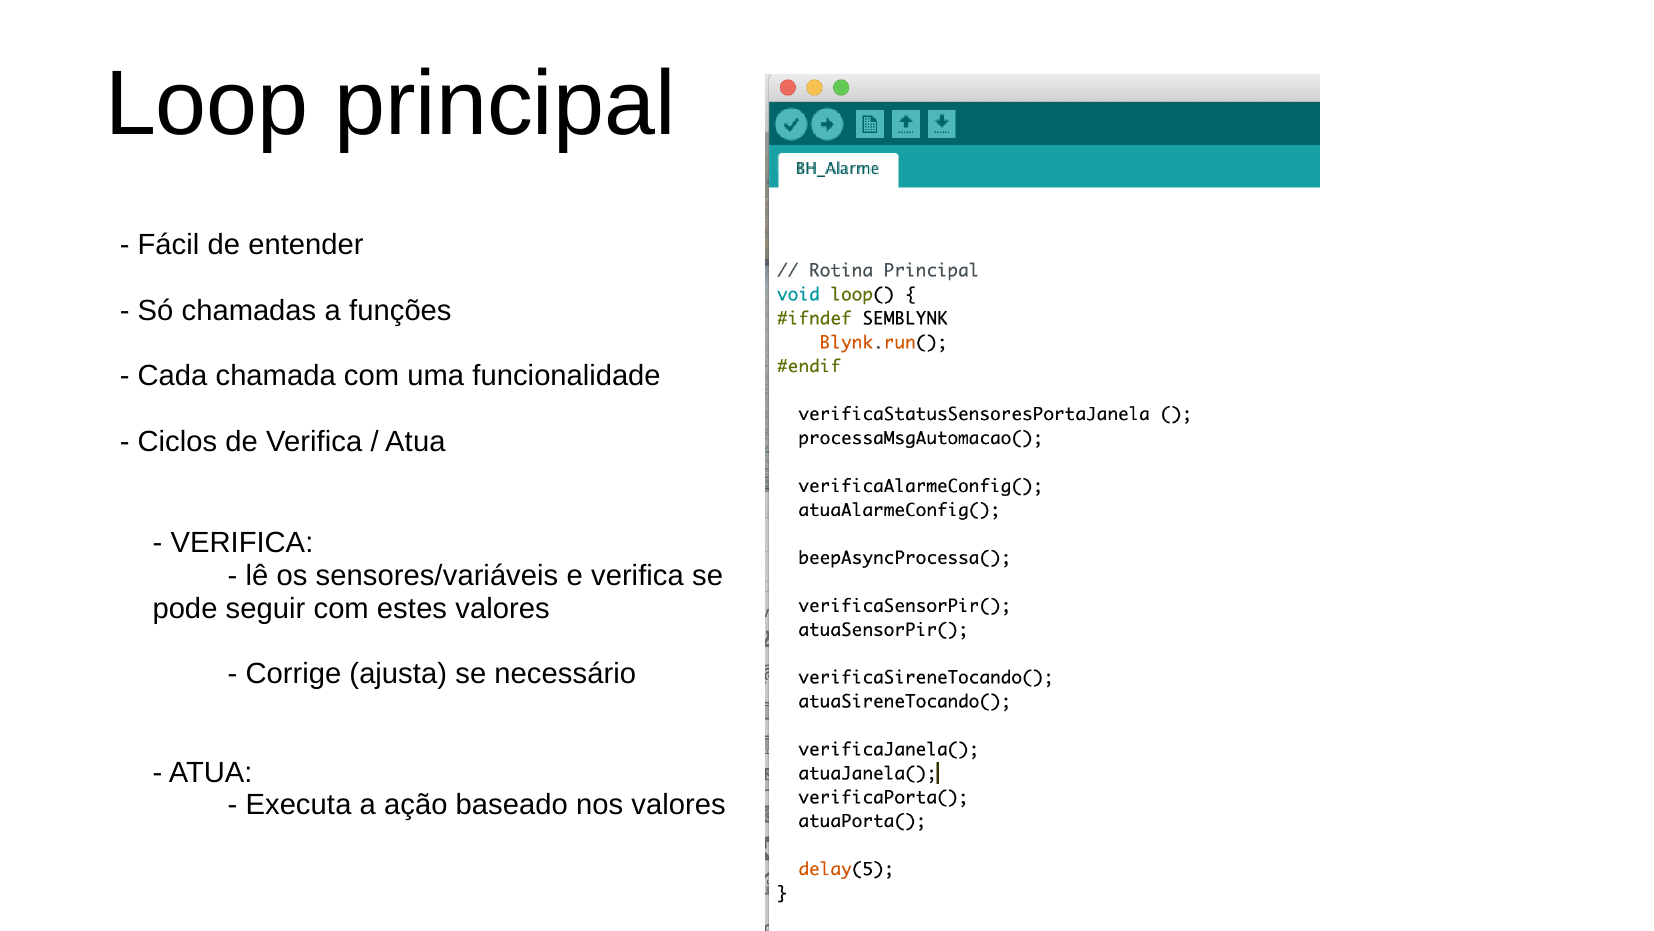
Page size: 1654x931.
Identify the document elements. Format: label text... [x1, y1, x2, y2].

title Loop principal [105, 24, 754, 181]
text_box - VERIFICA: - lê os sensores/variáveis e verifica se pode seguir com estes valores - Corrige (ajusta) se necessário - ATUA: - Executa a ação baseado nos valores [137, 518, 753, 862]
picture [765, 74, 1320, 931]
text_box - Fácil de entender - Só chamadas a funções - Cada chamada com uma funcionalidade - Ciclos de Verifica / Atua [105, 220, 721, 466]
